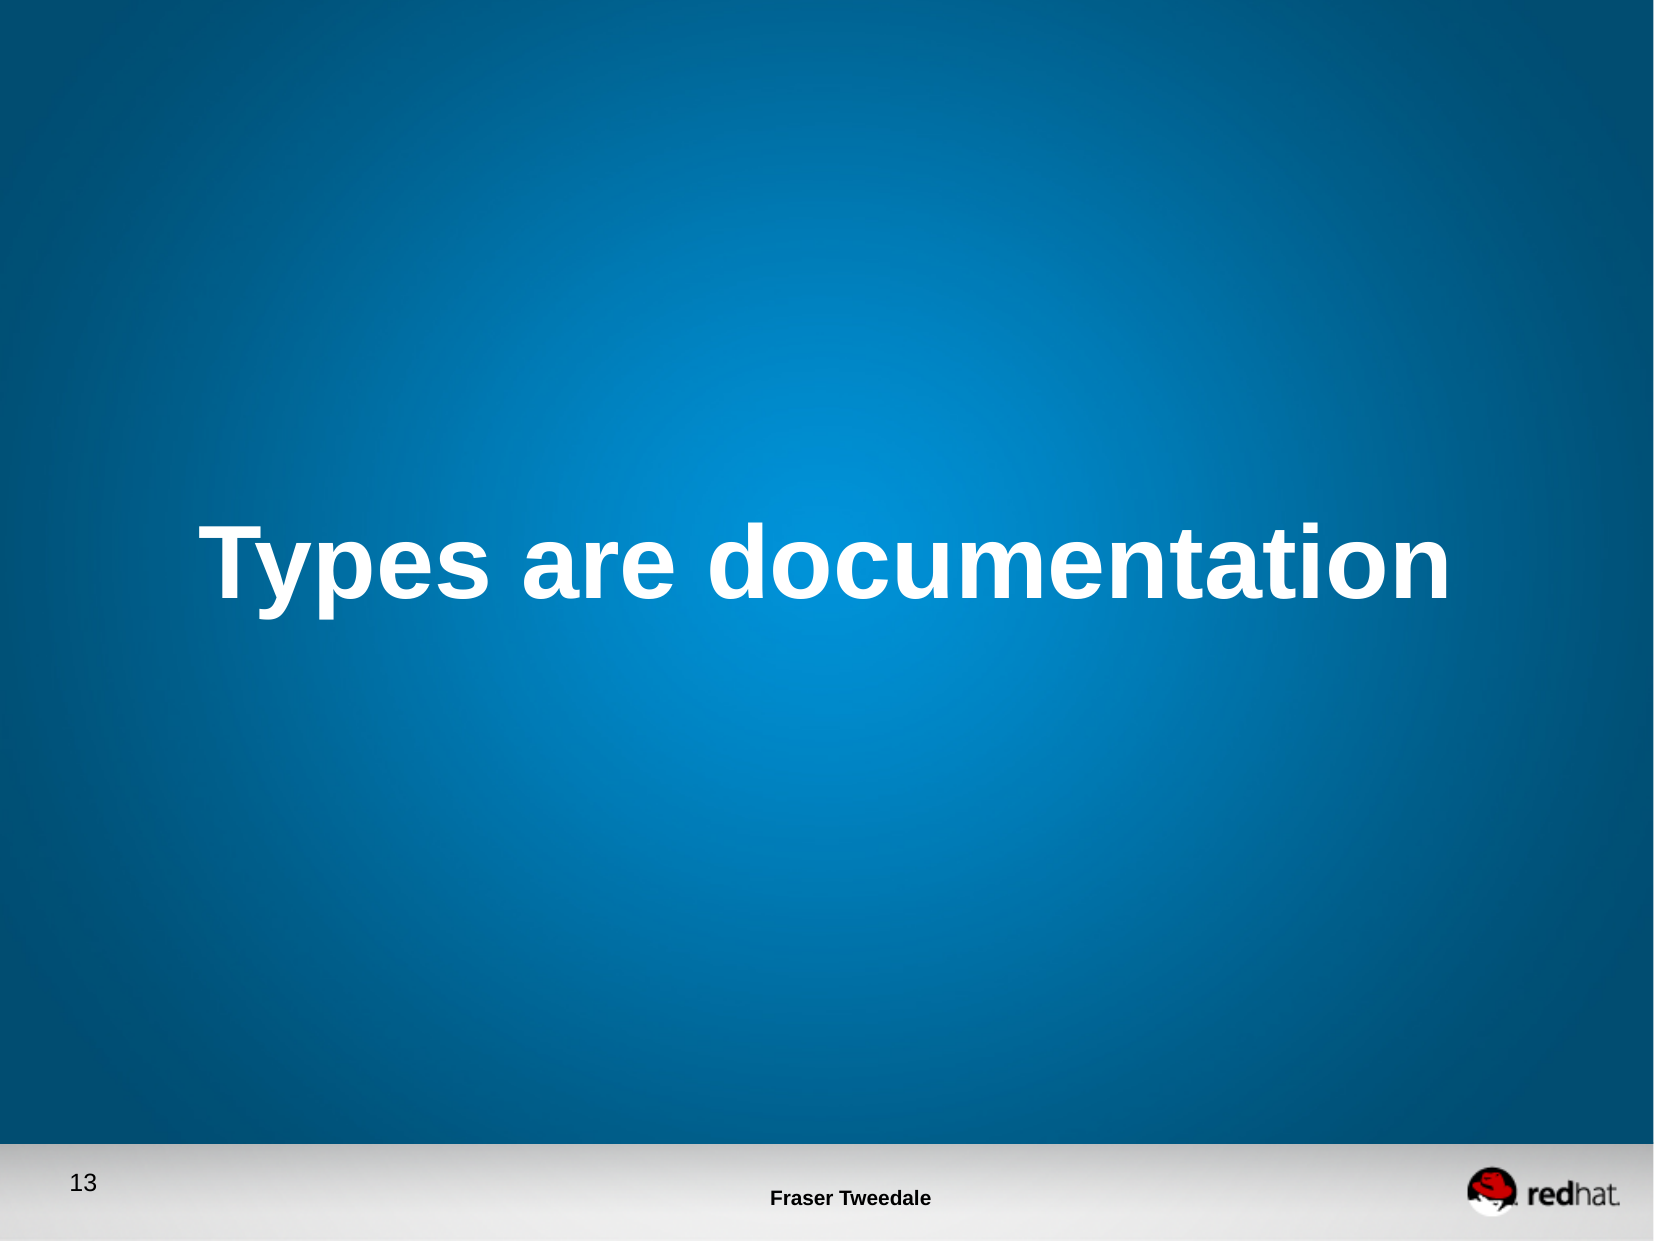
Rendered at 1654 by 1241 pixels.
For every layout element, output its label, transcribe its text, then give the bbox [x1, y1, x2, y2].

picture [0, 1145, 1654, 1241]
title Types are documentation [82, 262, 1571, 862]
